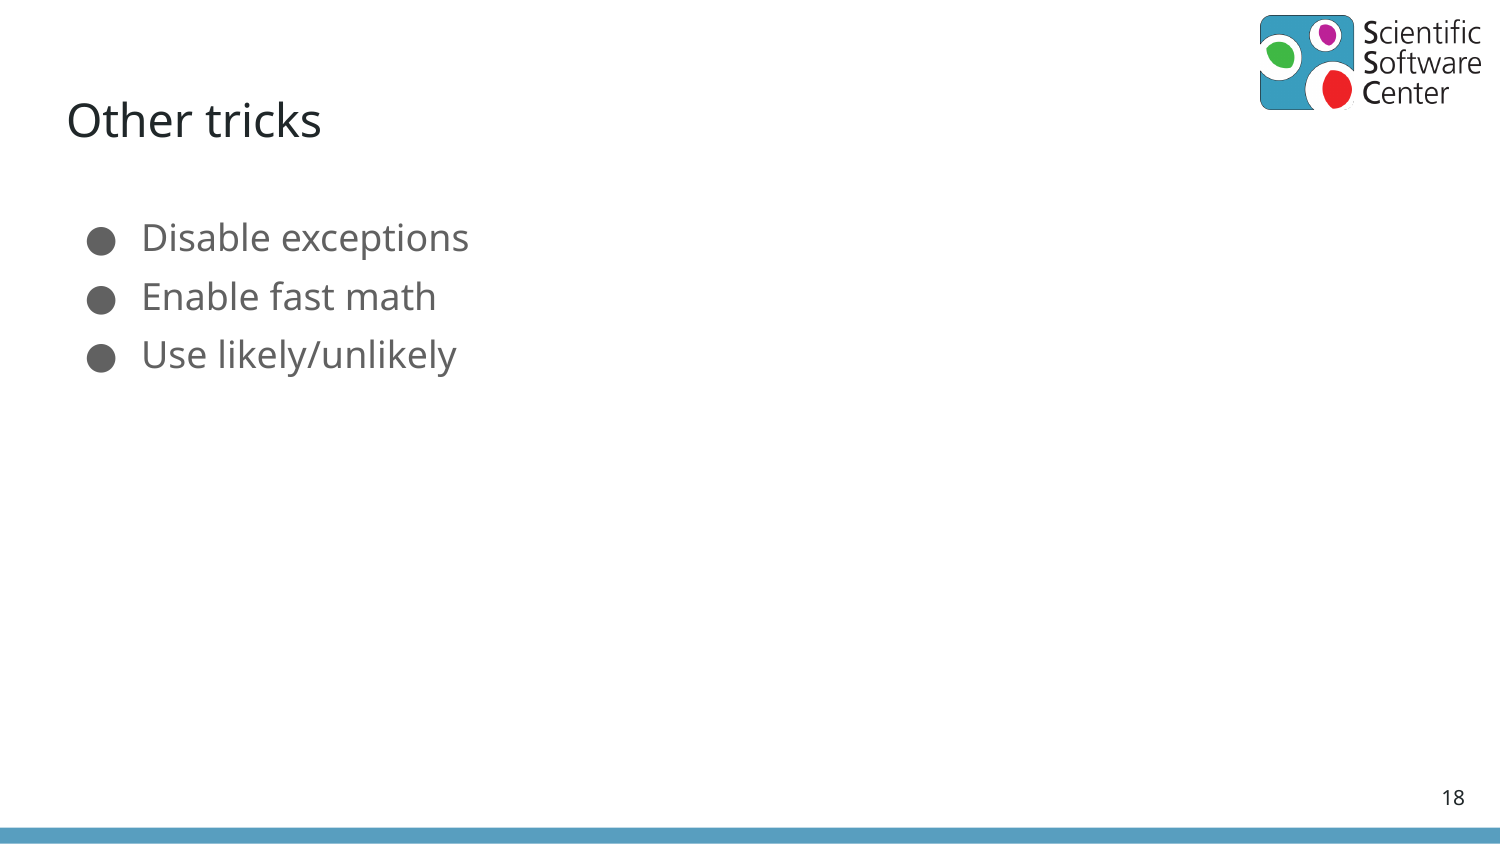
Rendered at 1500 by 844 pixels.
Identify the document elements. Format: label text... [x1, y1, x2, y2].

list Disable exceptions Enable fast math Use likely/unlikely [51, 189, 1449, 779]
title Other tricks [51, 72, 1449, 167]
picture [1260, 15, 1481, 110]
slide_number <number> [1389, 764, 1480, 830]
